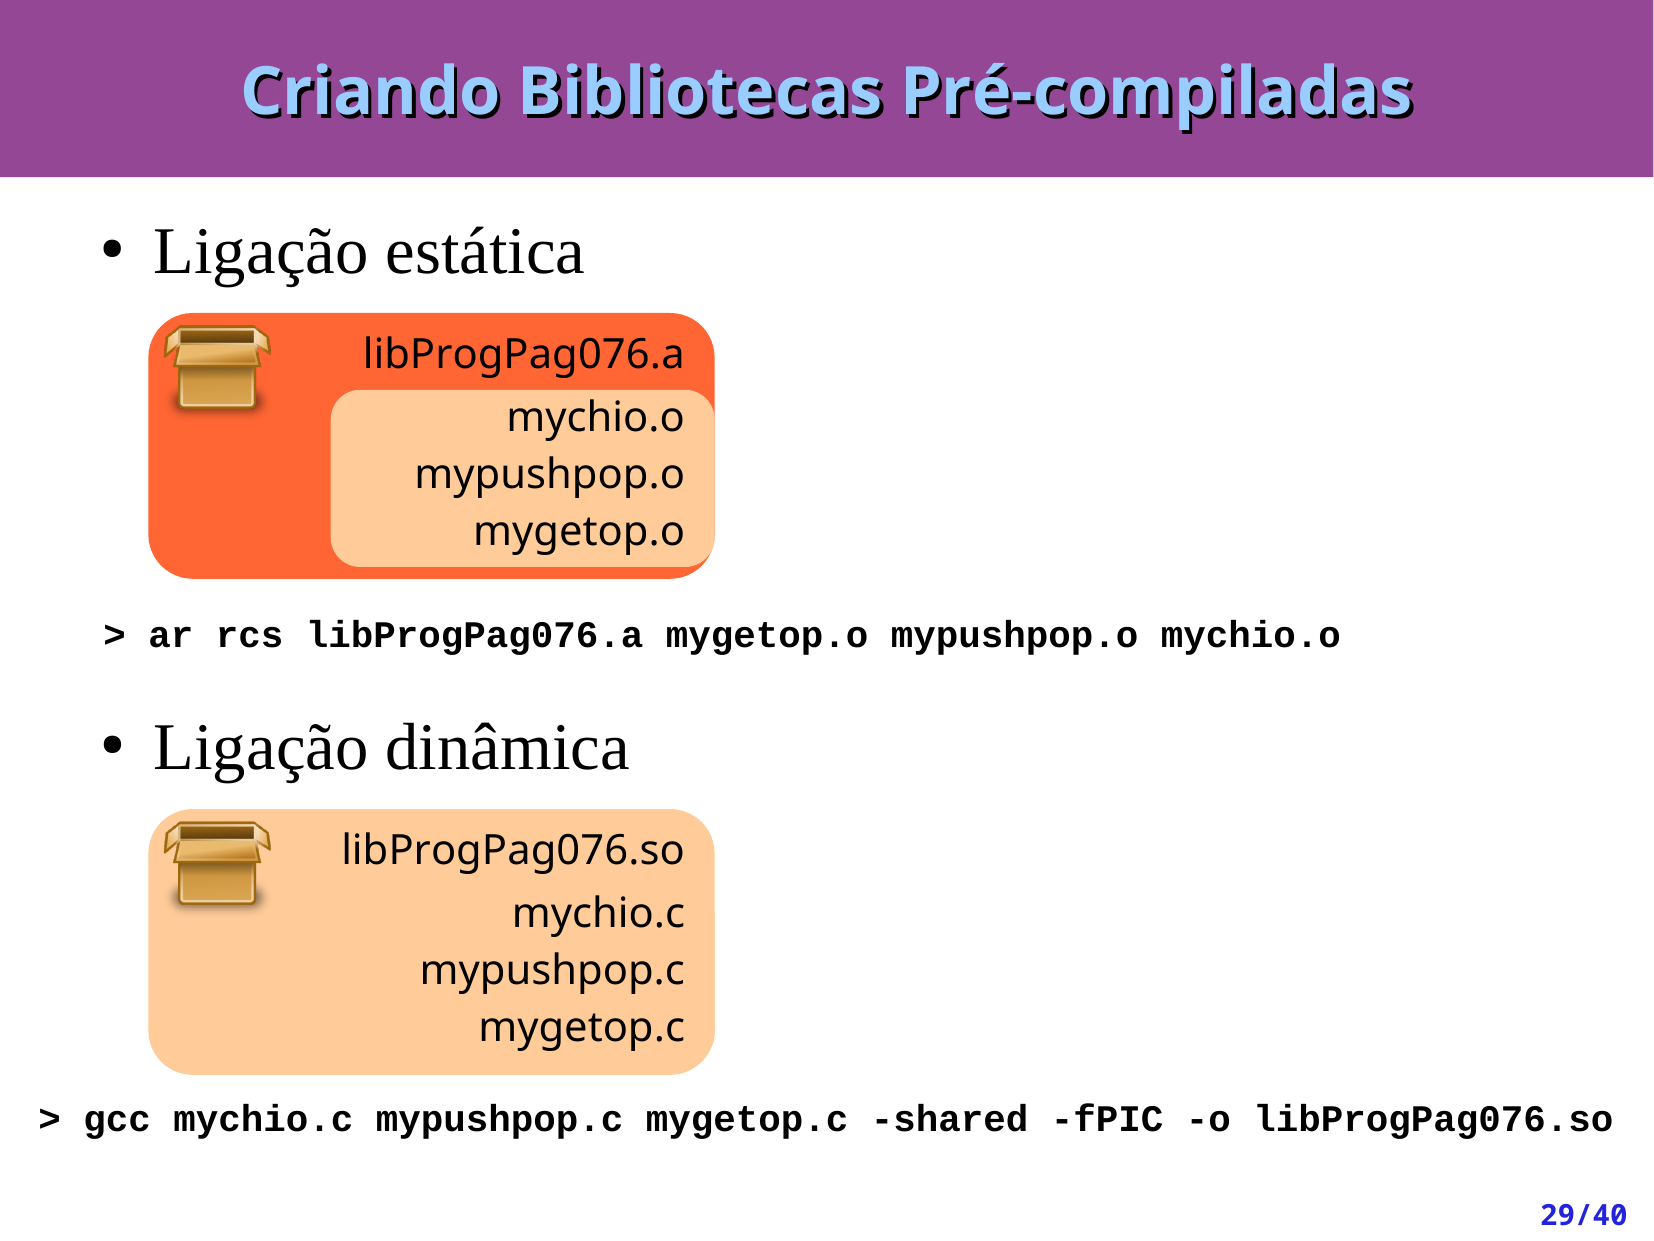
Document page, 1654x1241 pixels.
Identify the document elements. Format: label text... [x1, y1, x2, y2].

title Criando Bibliotecas Pré-compiladas [0, 0, 1654, 178]
text_box > ar rcs libProgPag076.a mygetop.o mypushpop.o mychio.o [88, 608, 1565, 666]
text_box libProgPag076.so [287, 812, 686, 885]
text_box [148, 809, 715, 1075]
list Ligação dinâmica [82, 709, 1571, 821]
text_box mychio.c mypushpop.c mygetop.c [355, 879, 686, 1057]
picture [161, 814, 274, 927]
text_box > gcc mychio.c mypushpop.c mygetop.c -shared -fPIC -o libProgPag076.so [23, 1092, 1648, 1151]
text_box libProgPag076.a [287, 316, 686, 389]
list Ligação estática [82, 213, 1571, 325]
picture [161, 318, 274, 431]
text_box [148, 312, 715, 579]
text_box mychio.o mypushpop.o mygetop.o [355, 383, 686, 561]
